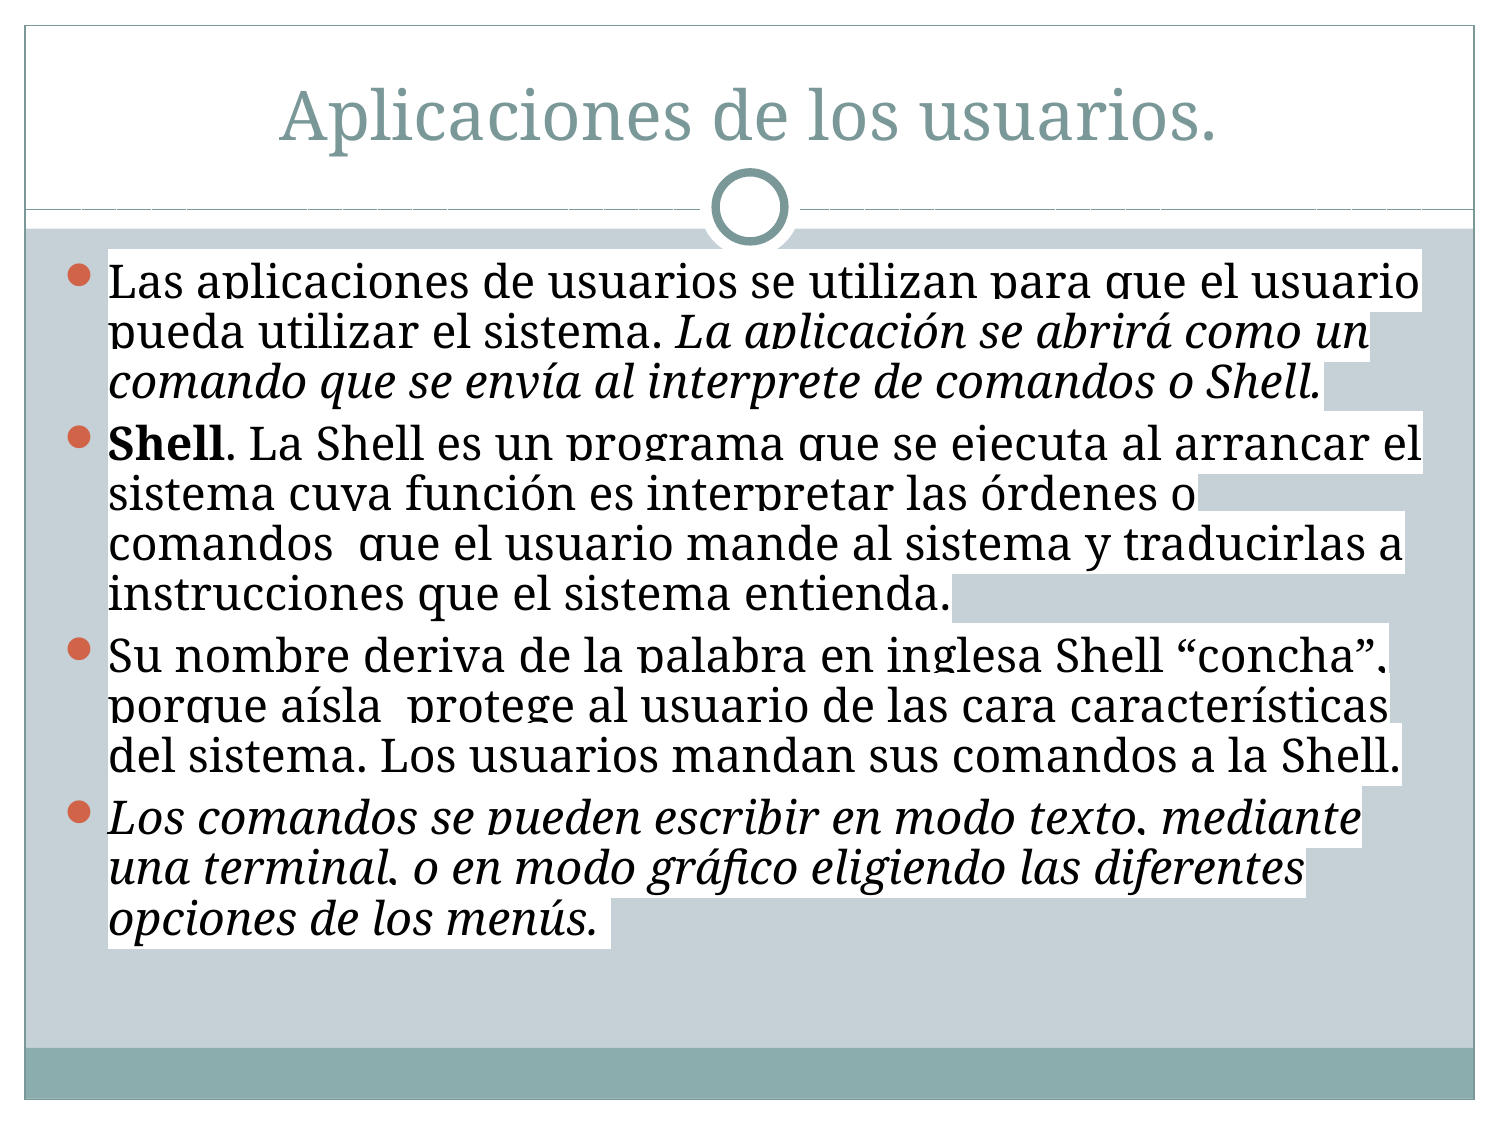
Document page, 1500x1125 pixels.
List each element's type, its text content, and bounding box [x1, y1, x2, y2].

title Aplicaciones de los usuarios. [49, 37, 1450, 162]
list Las aplicaciones de usuarios se utilizan para que el usuario pueda utilizar el sistema. La aplicación se abrirá como un comando que se envía al interprete de comandos o Shell. Shell. La Shell es un programa que se ejecuta al arrancar el sistema cuya función es interpretar las órdenes o comandos que el usuario mande al sistema y traducirlas a instrucciones que el sistema entienda. Su nombre deriva de la palabra en inglesa Shell “concha”, porque aísla protege al usuario de las cara características del sistema. Los usuarios mandan sus comandos a la Shell. Los comandos se pueden escribir en modo texto, mediante una terminal, o en modo gráfico eligiendo las diferentes opciones de los menús. [49, 250, 1445, 1001]
